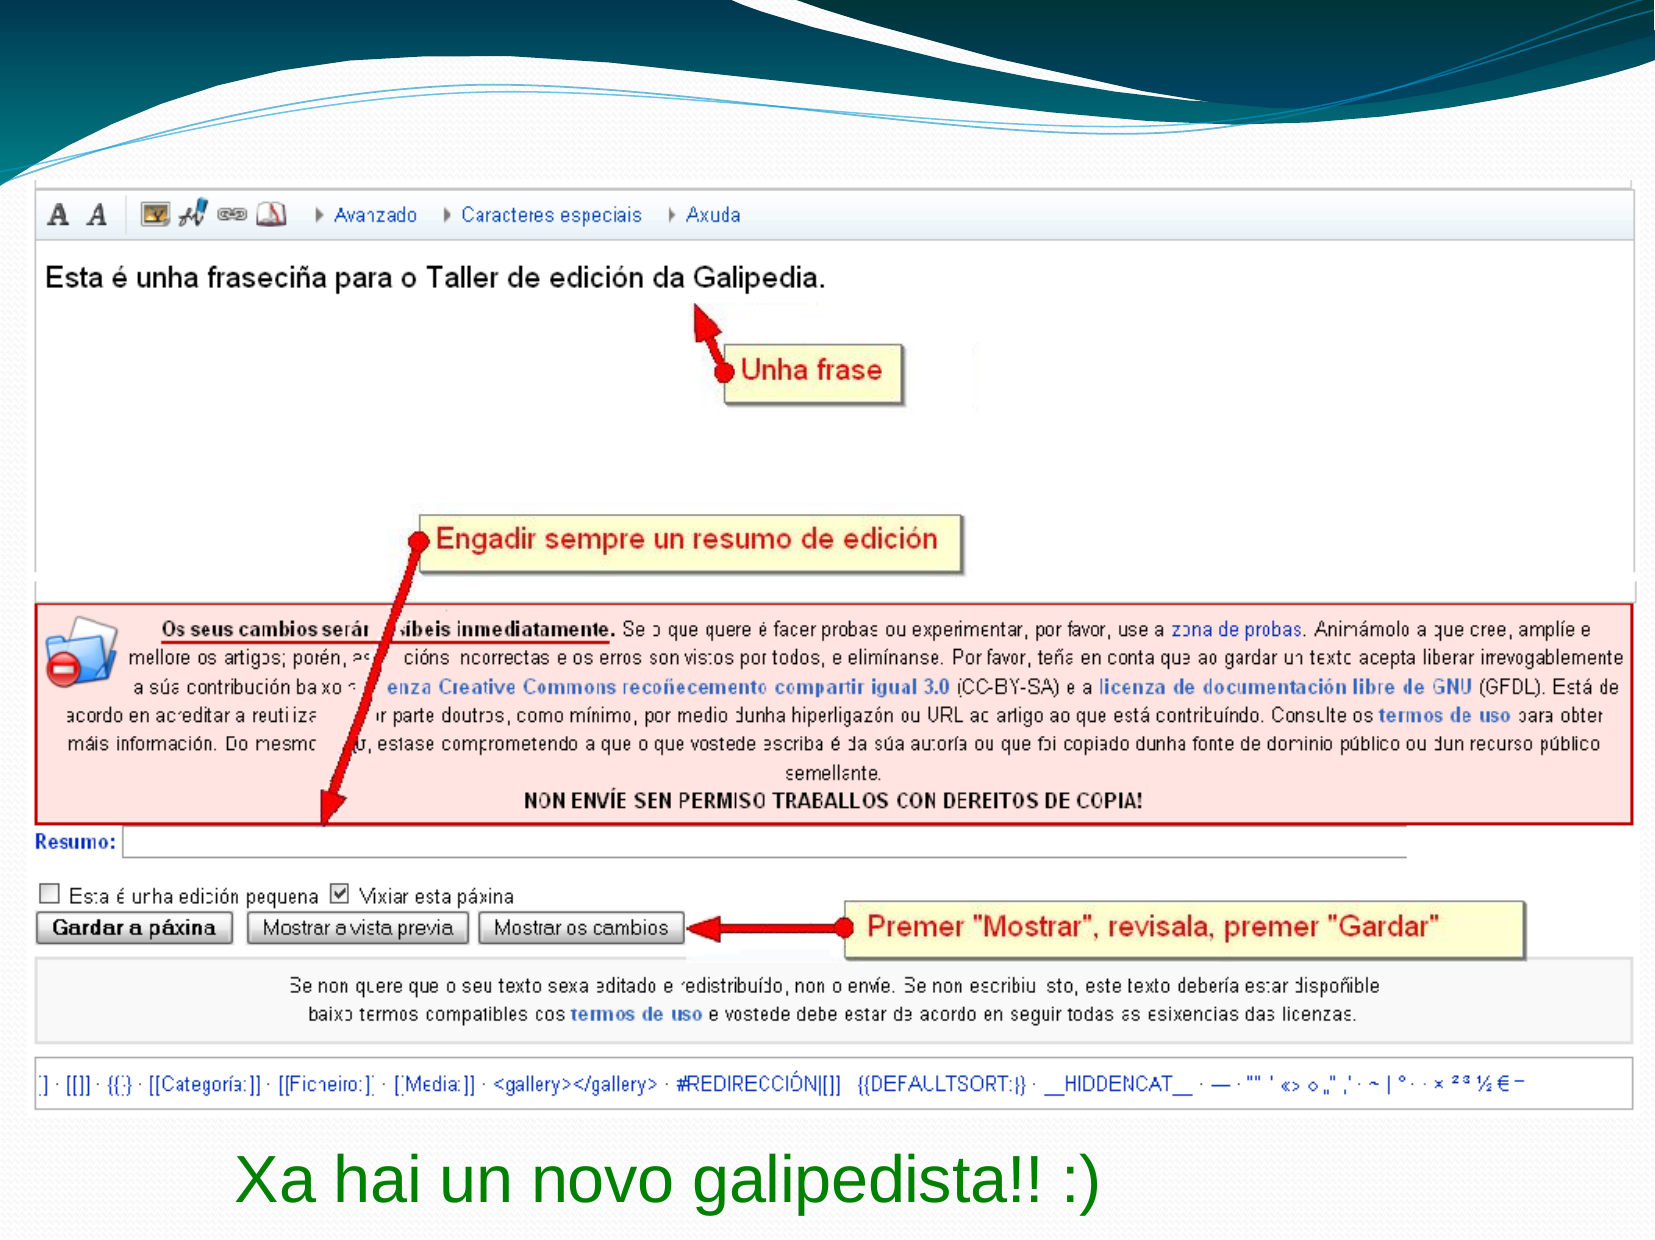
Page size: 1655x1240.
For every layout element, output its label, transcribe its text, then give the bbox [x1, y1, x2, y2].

picture [0, 57, 1655, 1240]
text_box Xa hai un novo galipedista!! :) [218, 1139, 1542, 1228]
picture [735, 0, 1183, 99]
